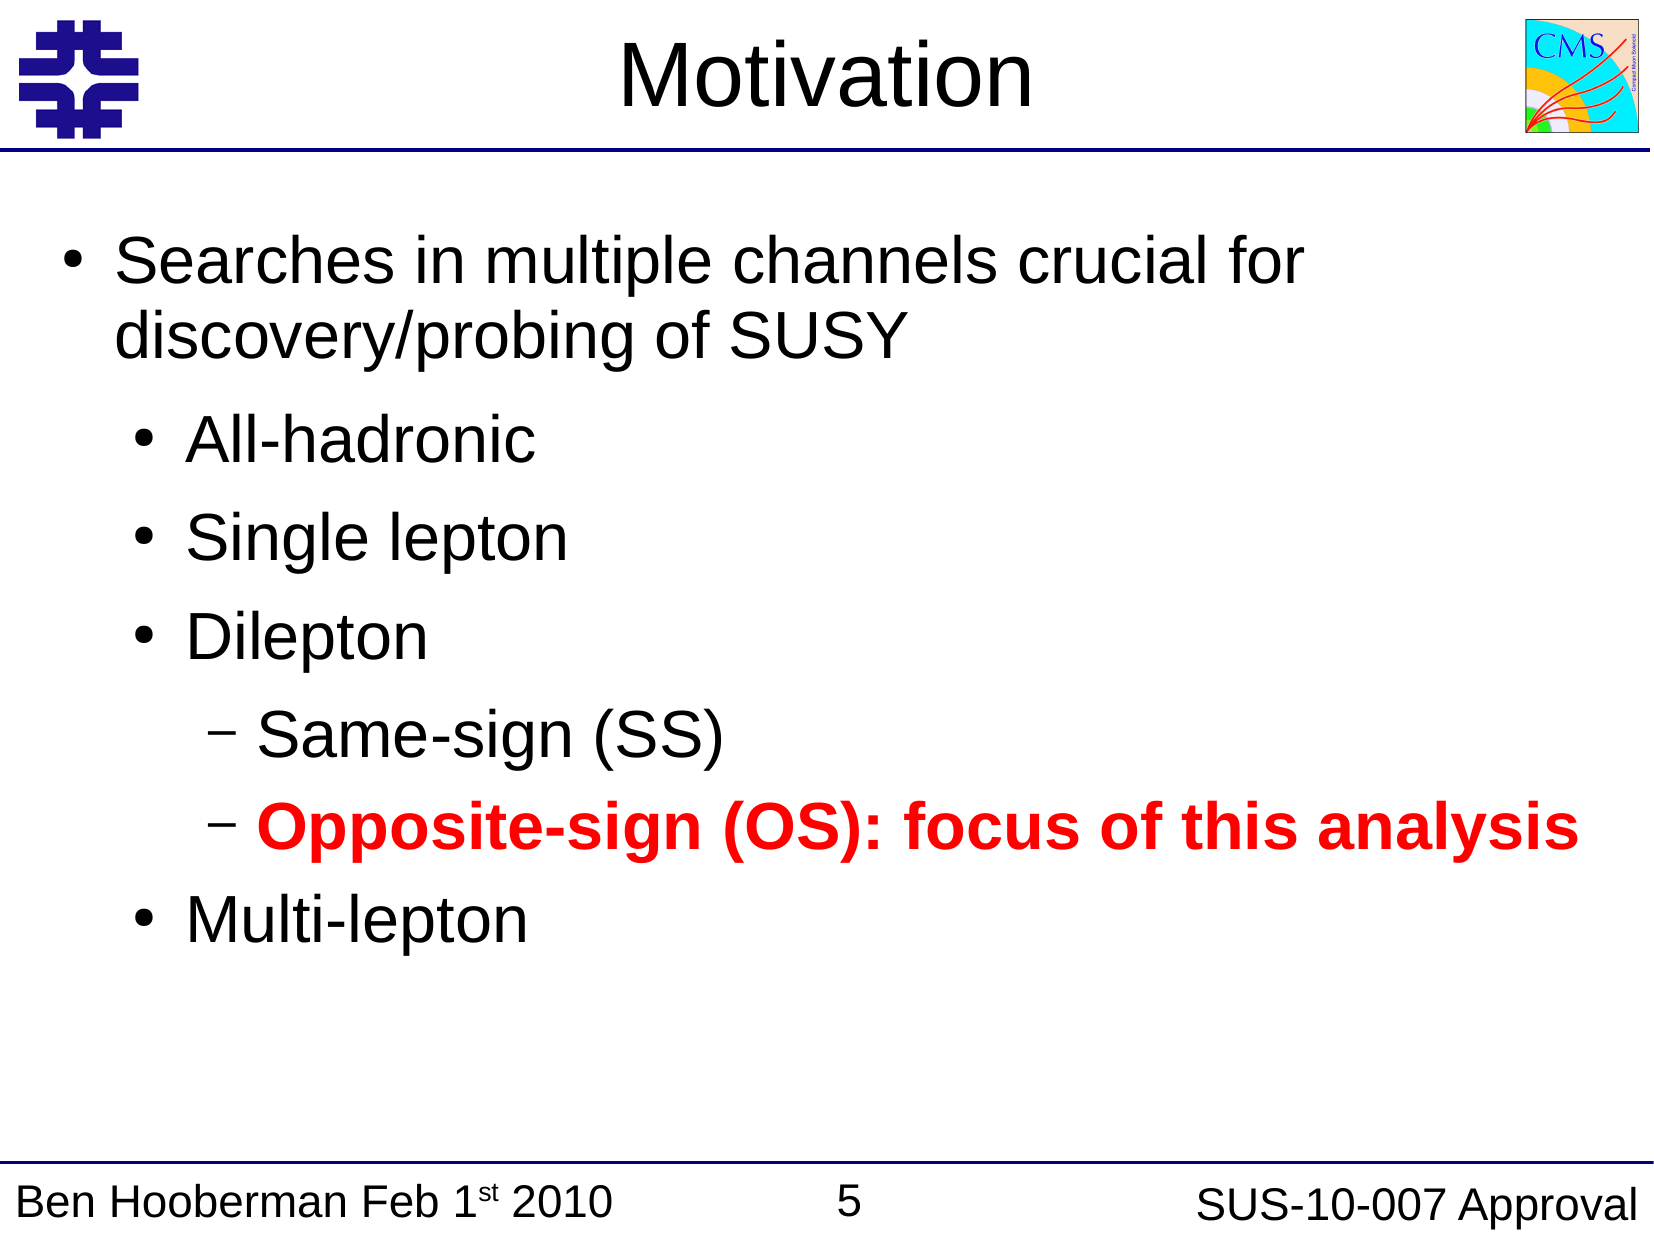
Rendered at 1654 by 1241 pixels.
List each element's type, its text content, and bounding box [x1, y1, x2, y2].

title Motivation [0, 0, 1654, 151]
list Searches in multiple channels crucial for discovery/probing of SUSY All-hadronic Single lepton Dilepton Same-sign (SS) Opposite-sign (OS): focus of this analysis Multi-lepton [43, 222, 1619, 1142]
